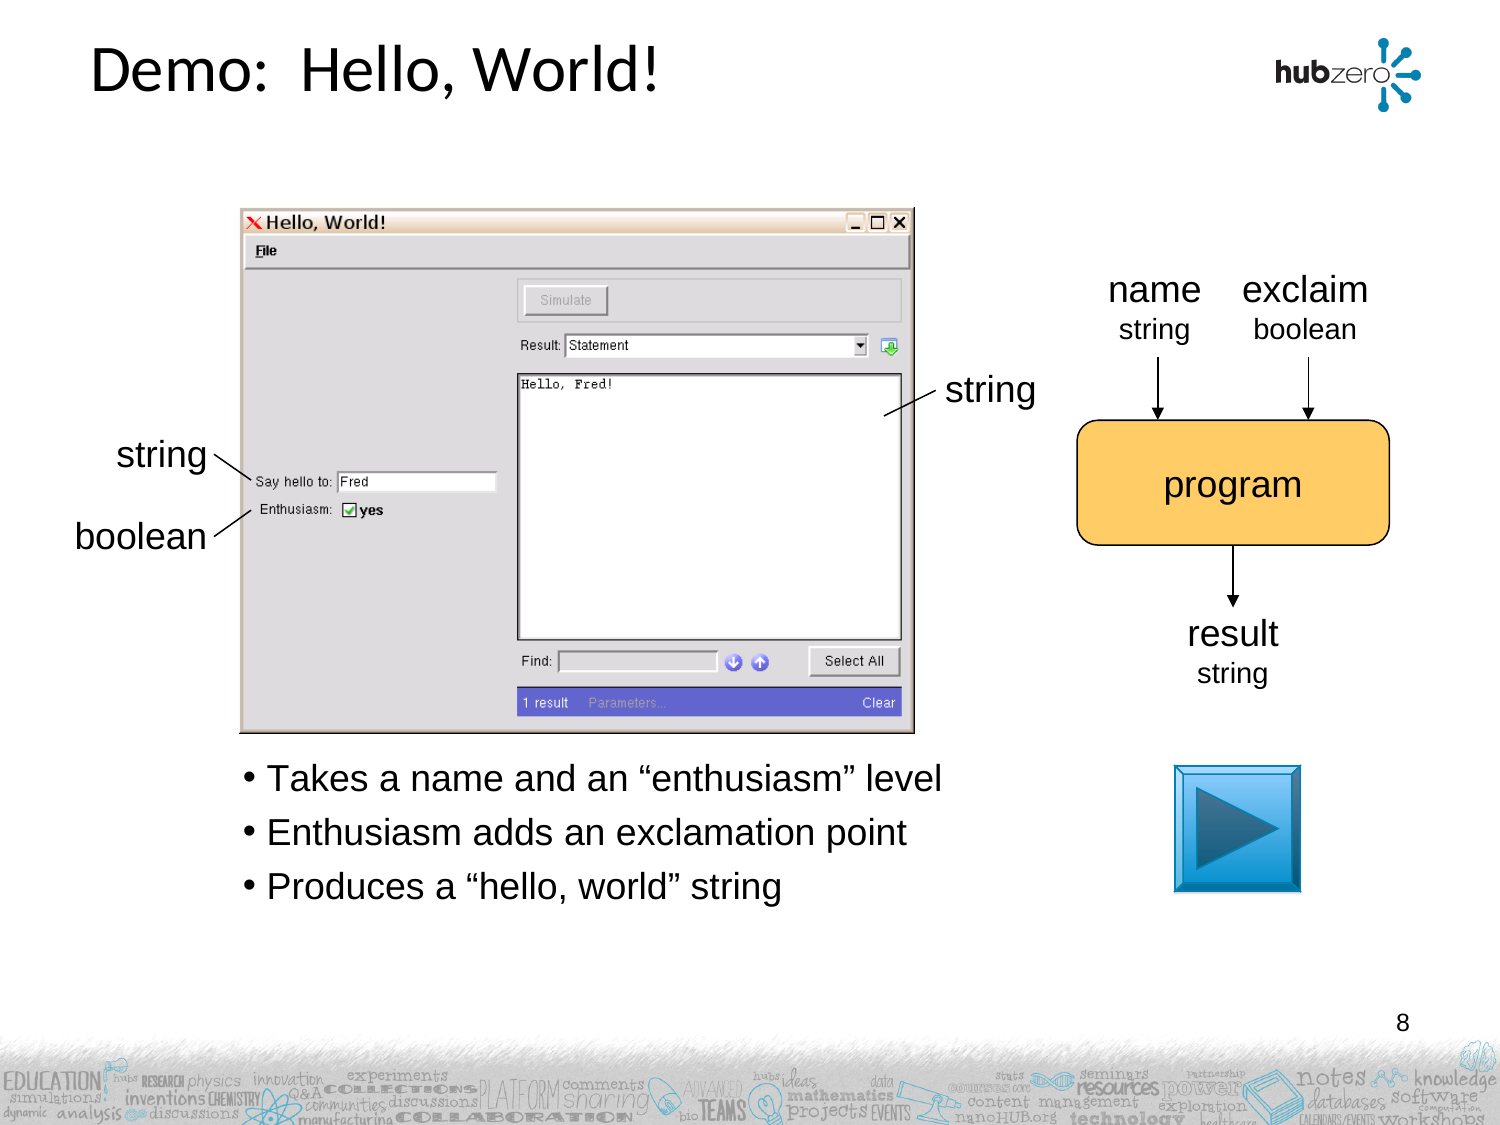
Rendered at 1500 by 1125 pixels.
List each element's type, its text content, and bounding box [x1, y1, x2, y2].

picture [0, 1034, 1500, 1125]
text_box program [1077, 420, 1390, 546]
text_box string [101, 422, 223, 484]
text_box result string [1172, 601, 1294, 697]
text_box Demo: Hello, World! [75, 12, 1249, 118]
text_box <number> [1074, 991, 1426, 1052]
picture [239, 207, 915, 734]
text_box exclaim boolean [1227, 257, 1384, 354]
picture [1272, 35, 1424, 115]
text_box string [930, 356, 1052, 418]
text_box [1176, 766, 1301, 892]
text_box Takes a name and an “enthusiasm” level Enthusiasm adds an exclamation point Produces a “hello, world” string [228, 746, 958, 916]
text_box name string [1093, 257, 1217, 354]
text_box boolean [59, 504, 223, 566]
